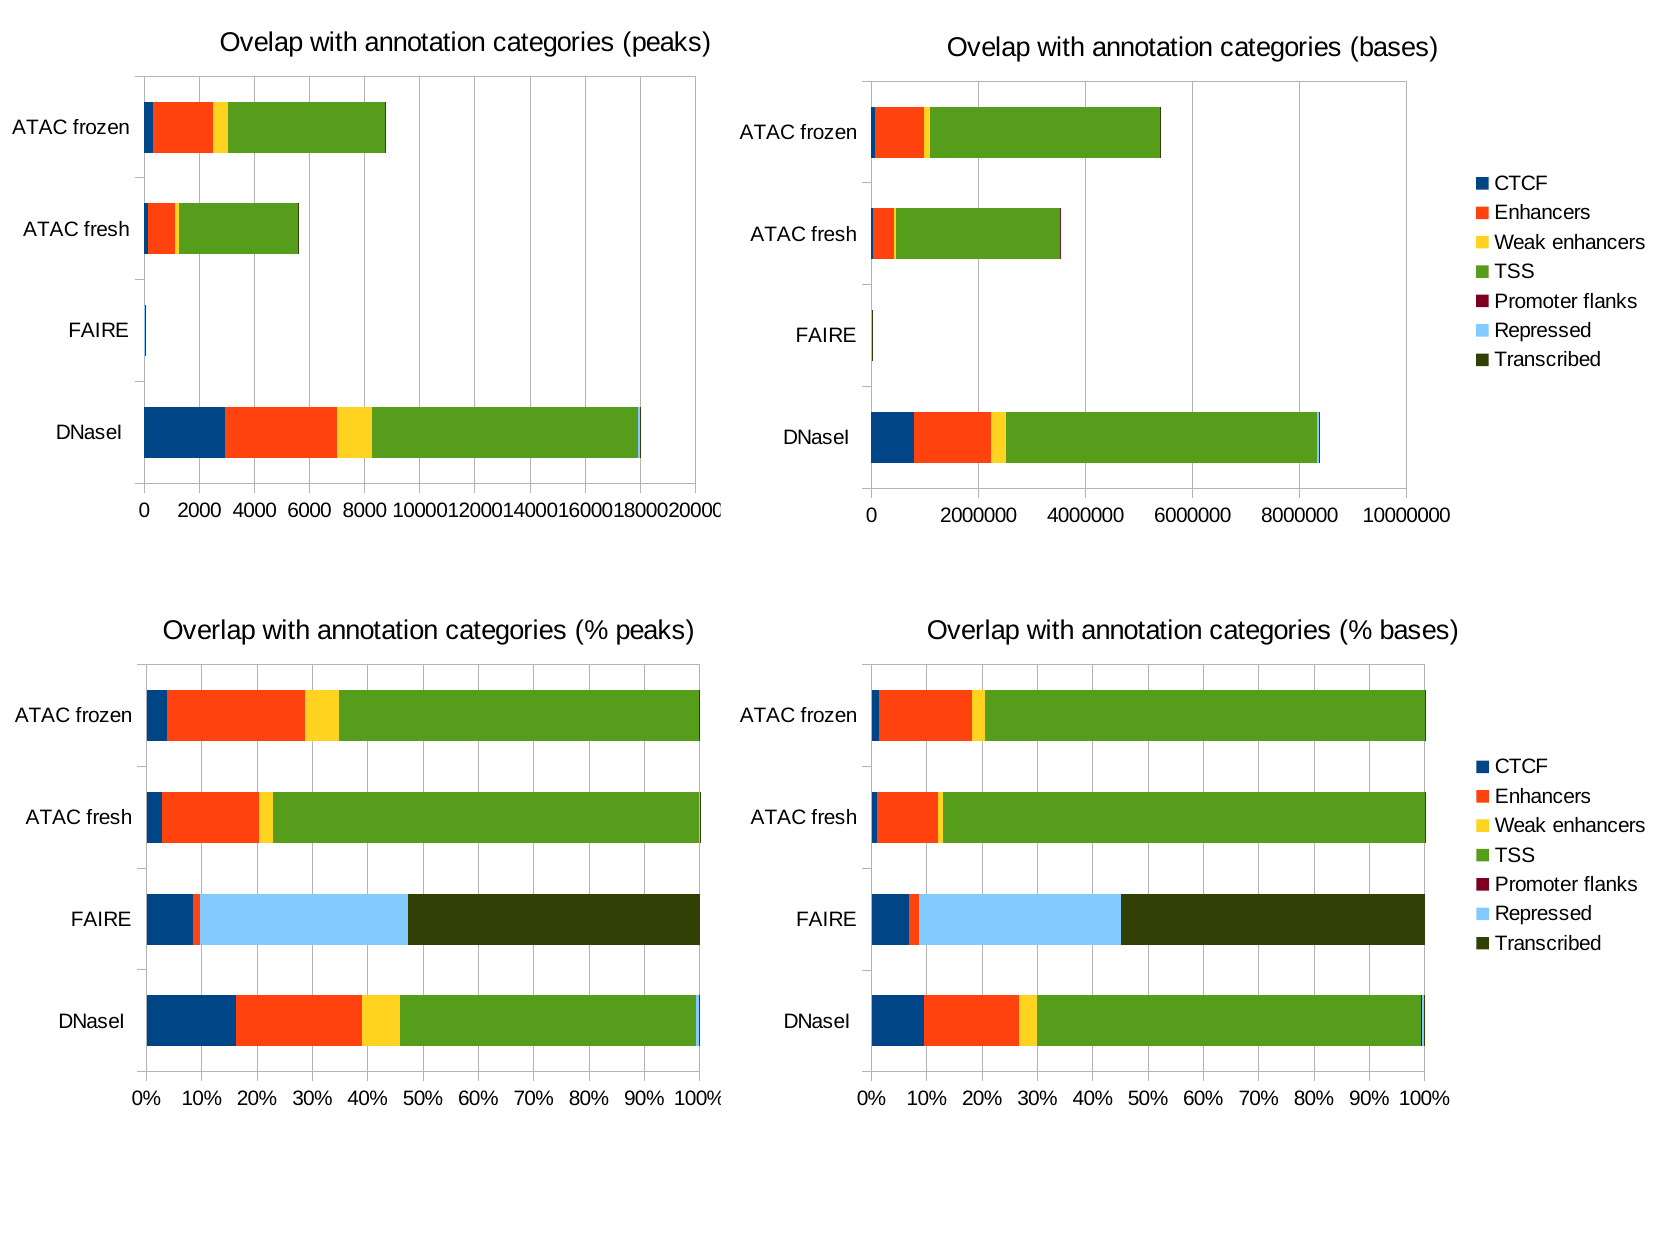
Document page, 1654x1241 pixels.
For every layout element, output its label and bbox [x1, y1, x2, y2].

chart [0, 0, 1654, 538]
chart [0, 589, 1654, 1121]
